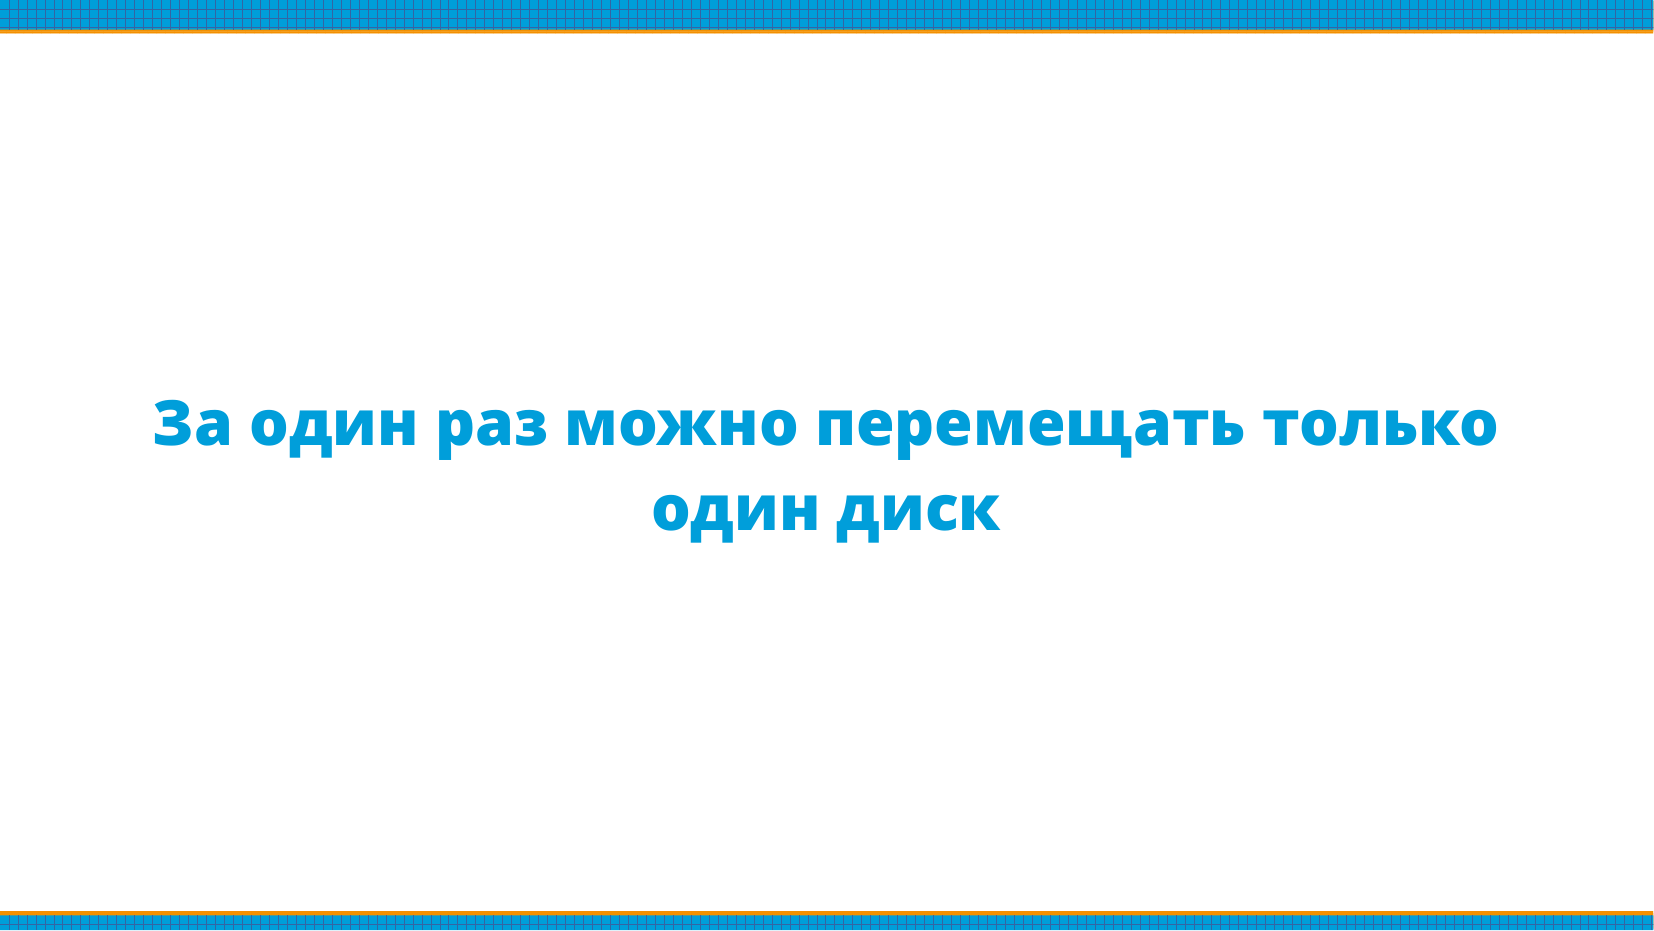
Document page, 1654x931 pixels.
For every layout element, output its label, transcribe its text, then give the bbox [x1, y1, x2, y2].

subtitle За один раз можно перемещать только один диск [82, 103, 1571, 824]
